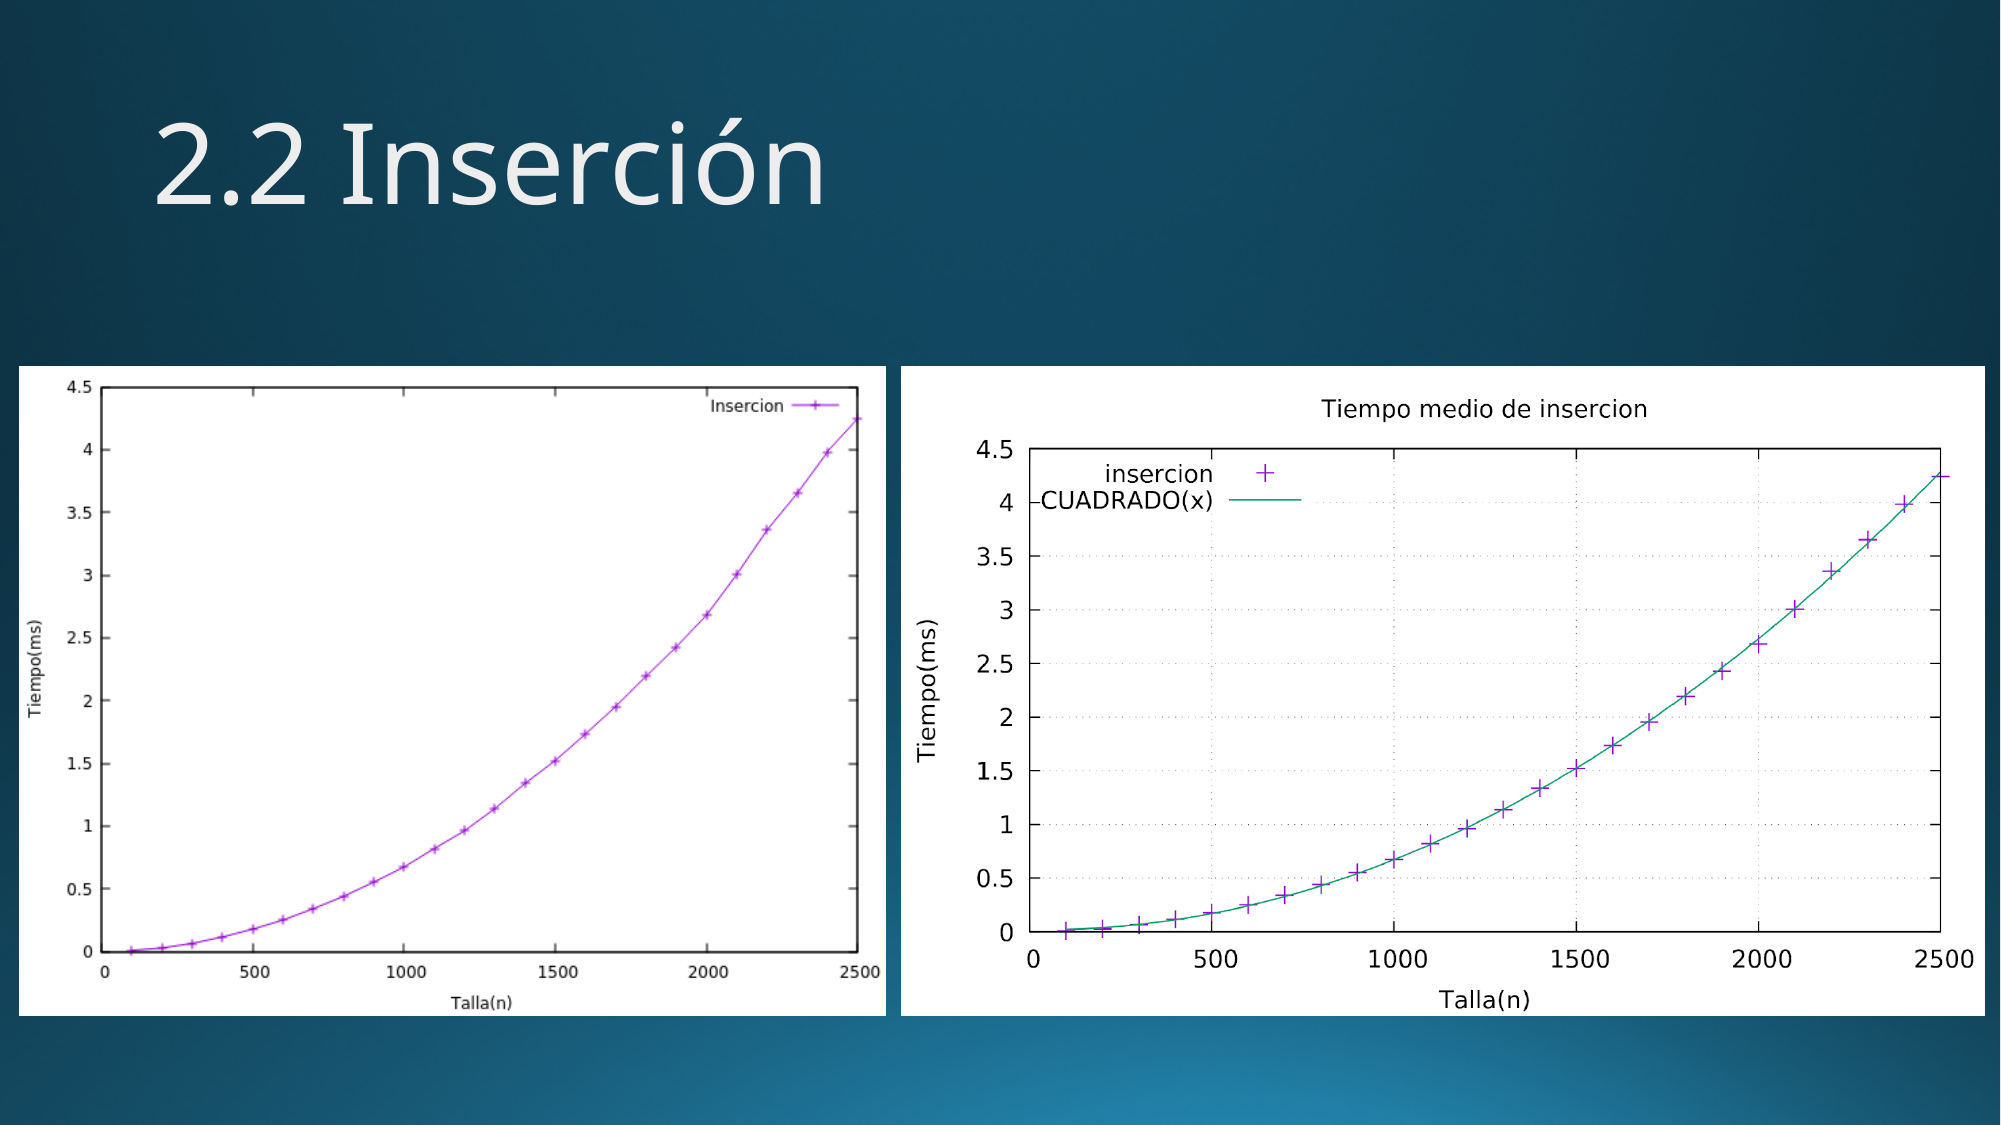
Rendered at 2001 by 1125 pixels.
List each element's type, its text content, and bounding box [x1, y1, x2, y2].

table_header [137, 277, 1471, 338]
text_box 2.2 Inserción [137, 59, 1863, 278]
picture [0, 0, 2001, 1125]
